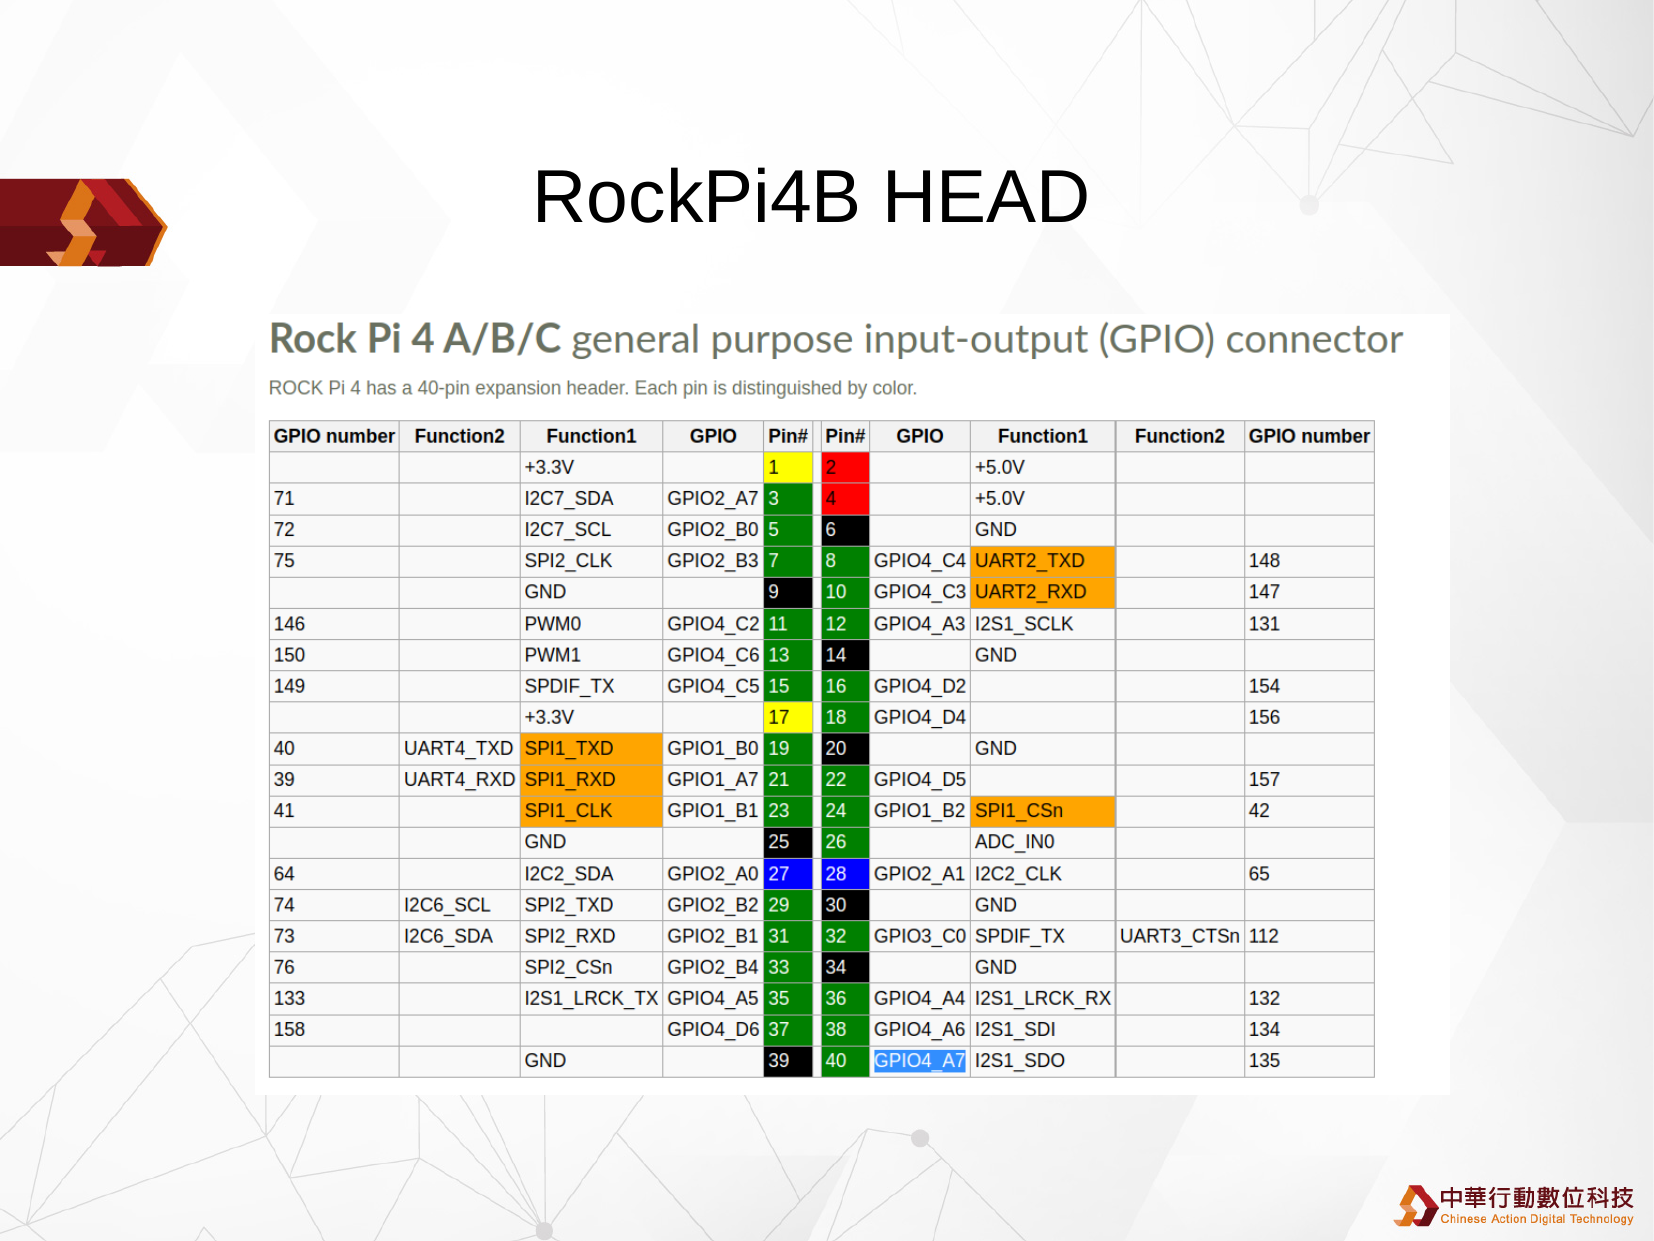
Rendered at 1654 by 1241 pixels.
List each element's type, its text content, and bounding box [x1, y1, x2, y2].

title RockPi4B HEAD [118, 112, 1506, 281]
picture [0, 0, 1654, 1241]
